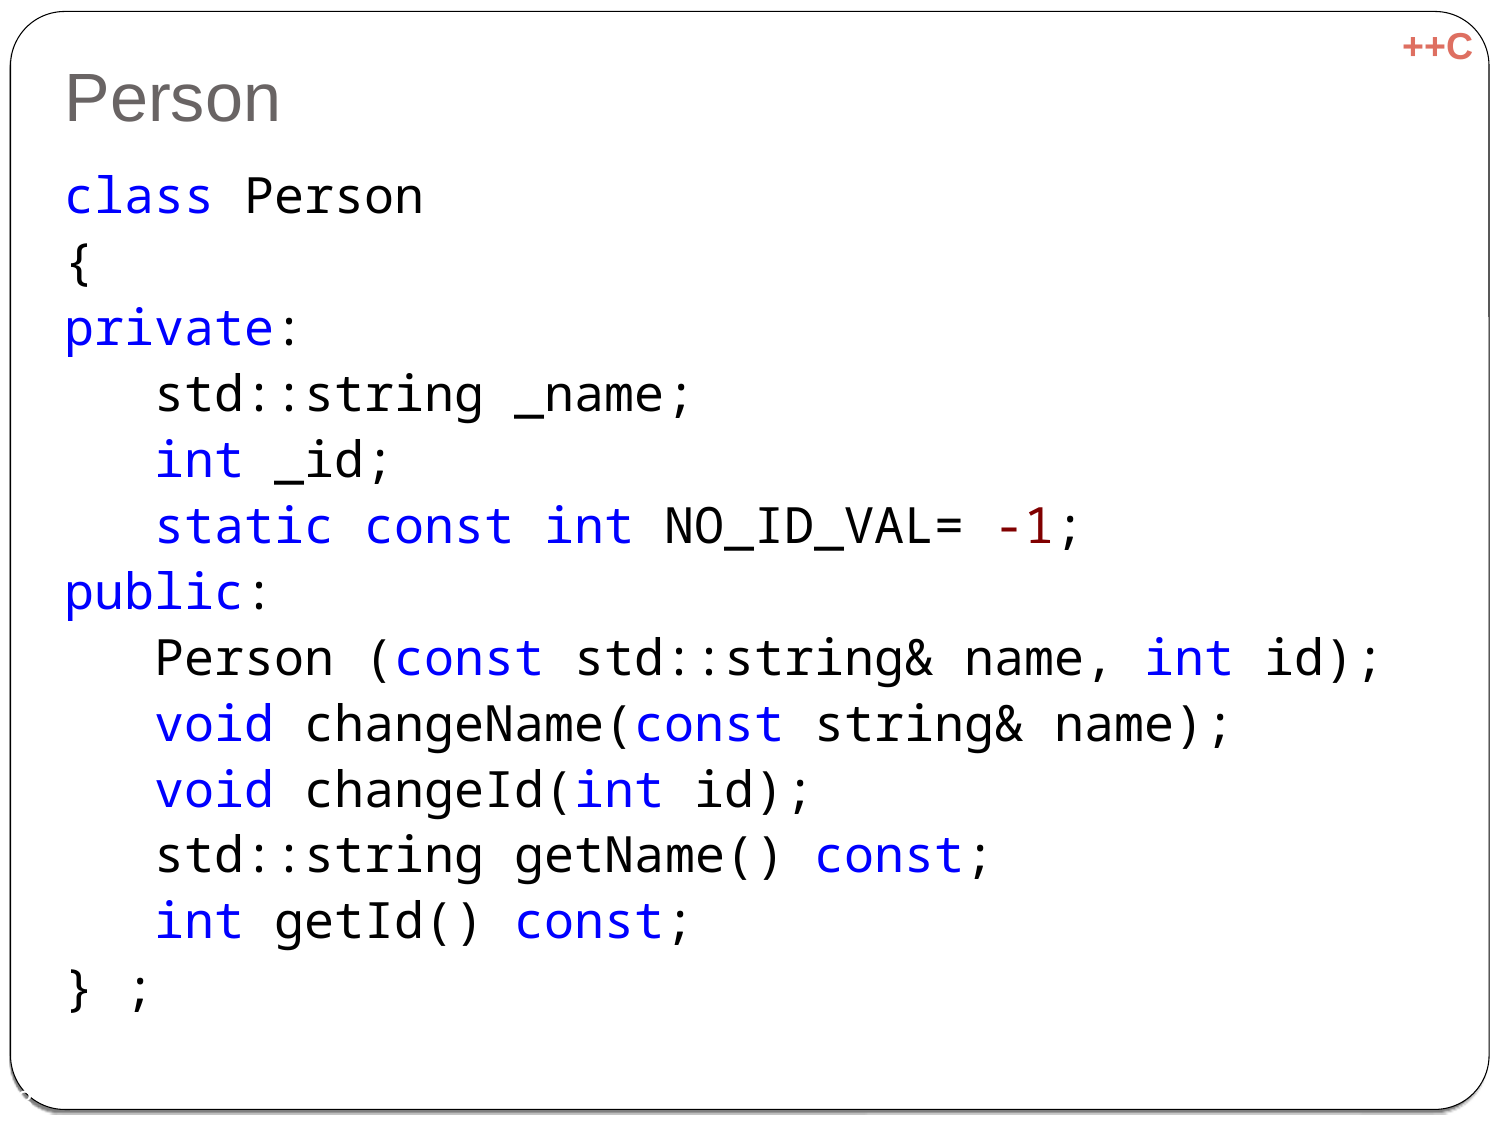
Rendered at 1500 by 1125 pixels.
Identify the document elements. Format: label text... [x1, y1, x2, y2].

slide_number <number> [0, 1074, 50, 1125]
list class Person { private: std::string _name; int _id; static const int NO_ID_VAL= -1; public: Person (const std::string& name, int id); void changeName(const string& name); void changeId(int id); std::string getName() const; int getId() const; } ; [50, 149, 1450, 1088]
title Person [50, 45, 1450, 149]
